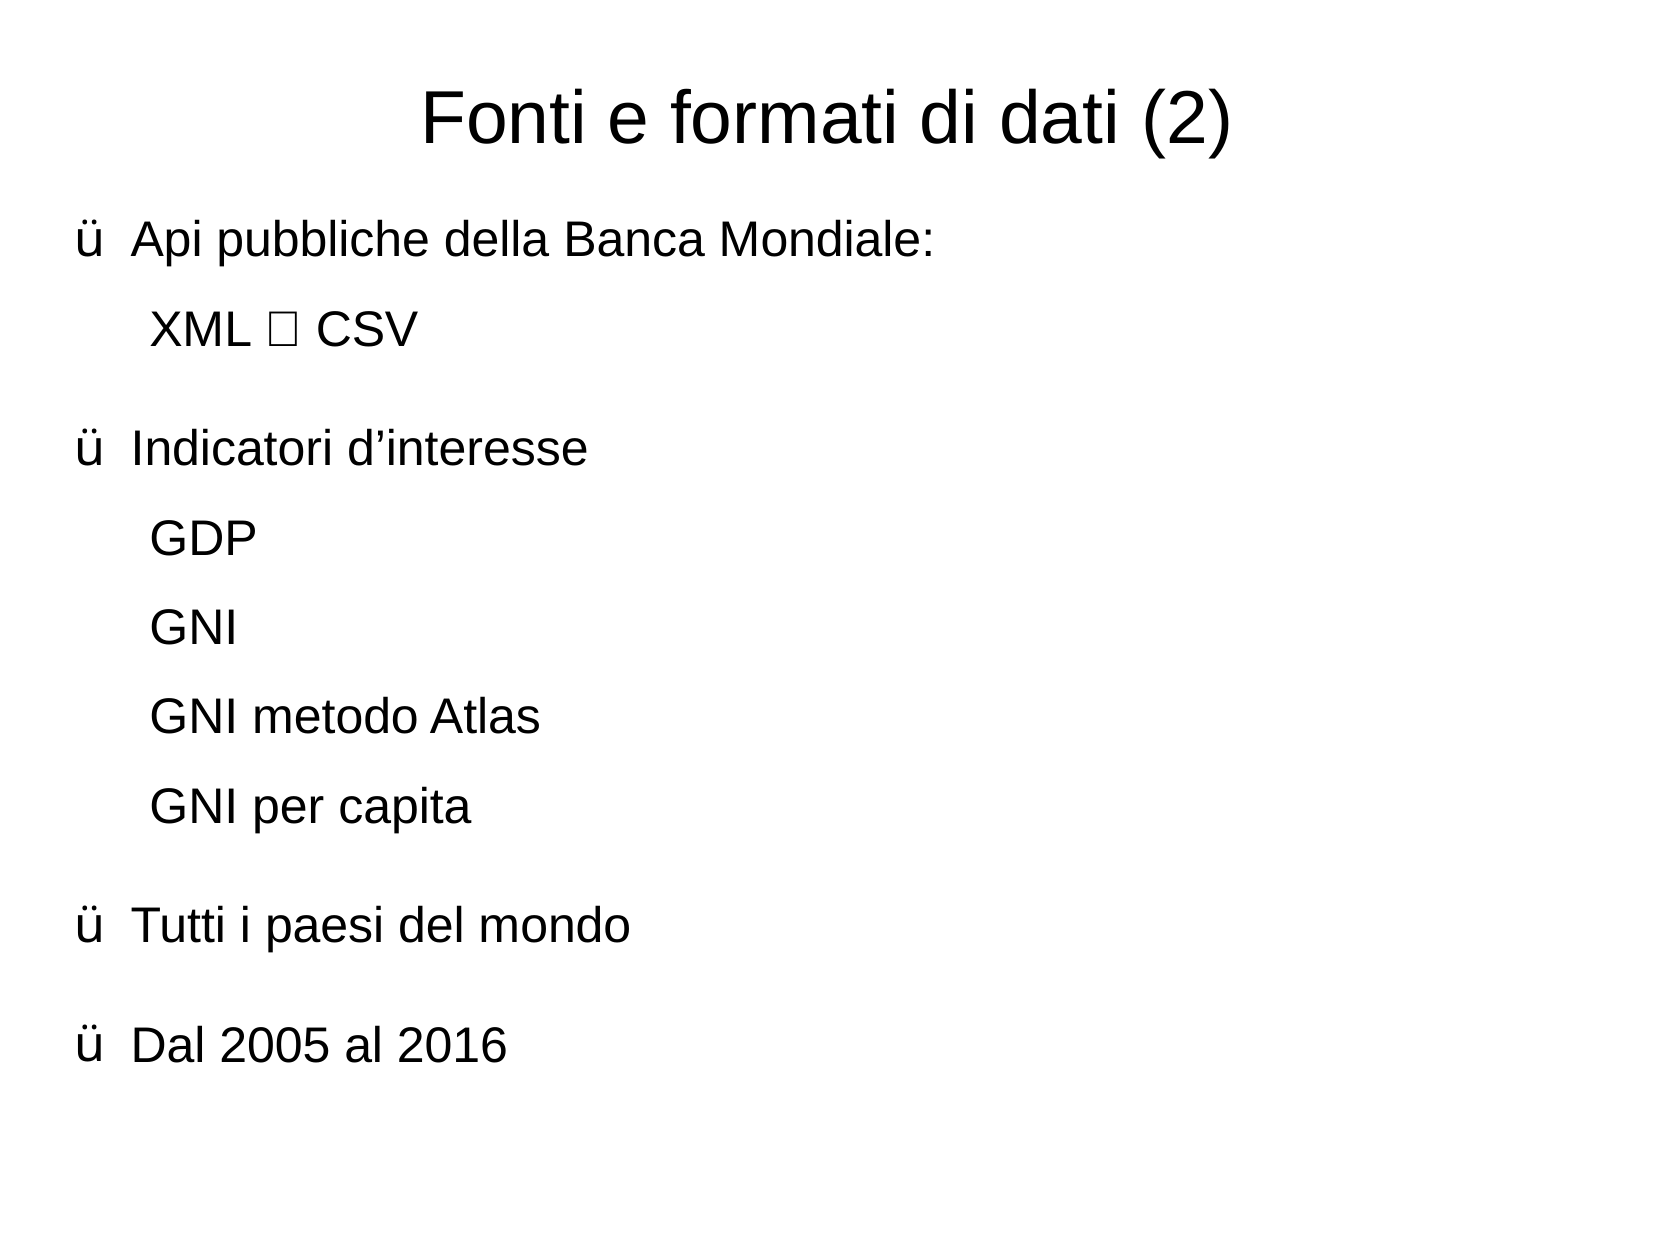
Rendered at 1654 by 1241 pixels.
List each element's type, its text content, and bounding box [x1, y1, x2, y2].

list Api pubbliche della Banca Mondiale: XML  CSV Indicatori d’interesse GDP GNI GNI metodo Atlas GNI per capita Tutti i paesi del mondo Dal 2005 al 2016 [74, 206, 1563, 1241]
title Fonti e formati di dati (2) [29, 20, 1625, 207]
